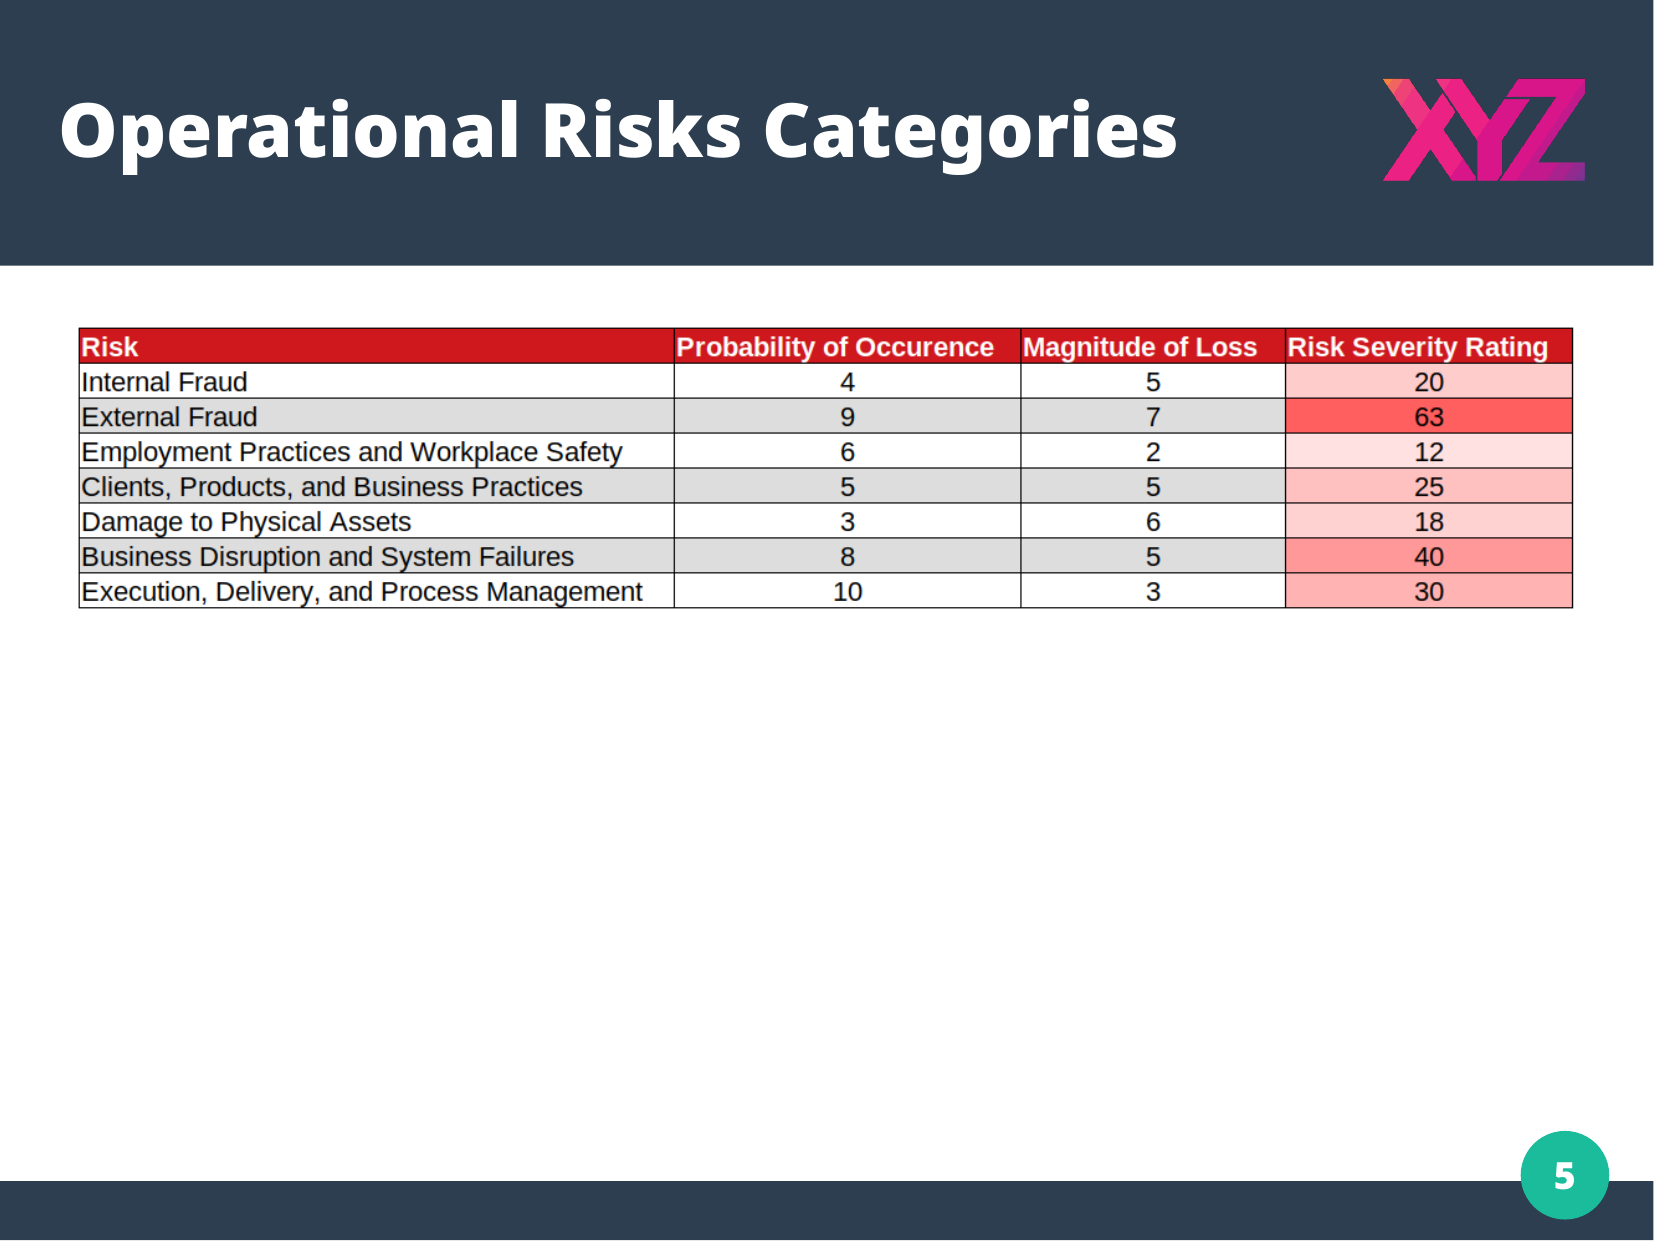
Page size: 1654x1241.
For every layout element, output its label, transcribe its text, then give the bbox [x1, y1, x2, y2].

picture [1332, 30, 1636, 229]
picture [75, 324, 1577, 611]
title Operational Risks Categories [59, 49, 1332, 207]
